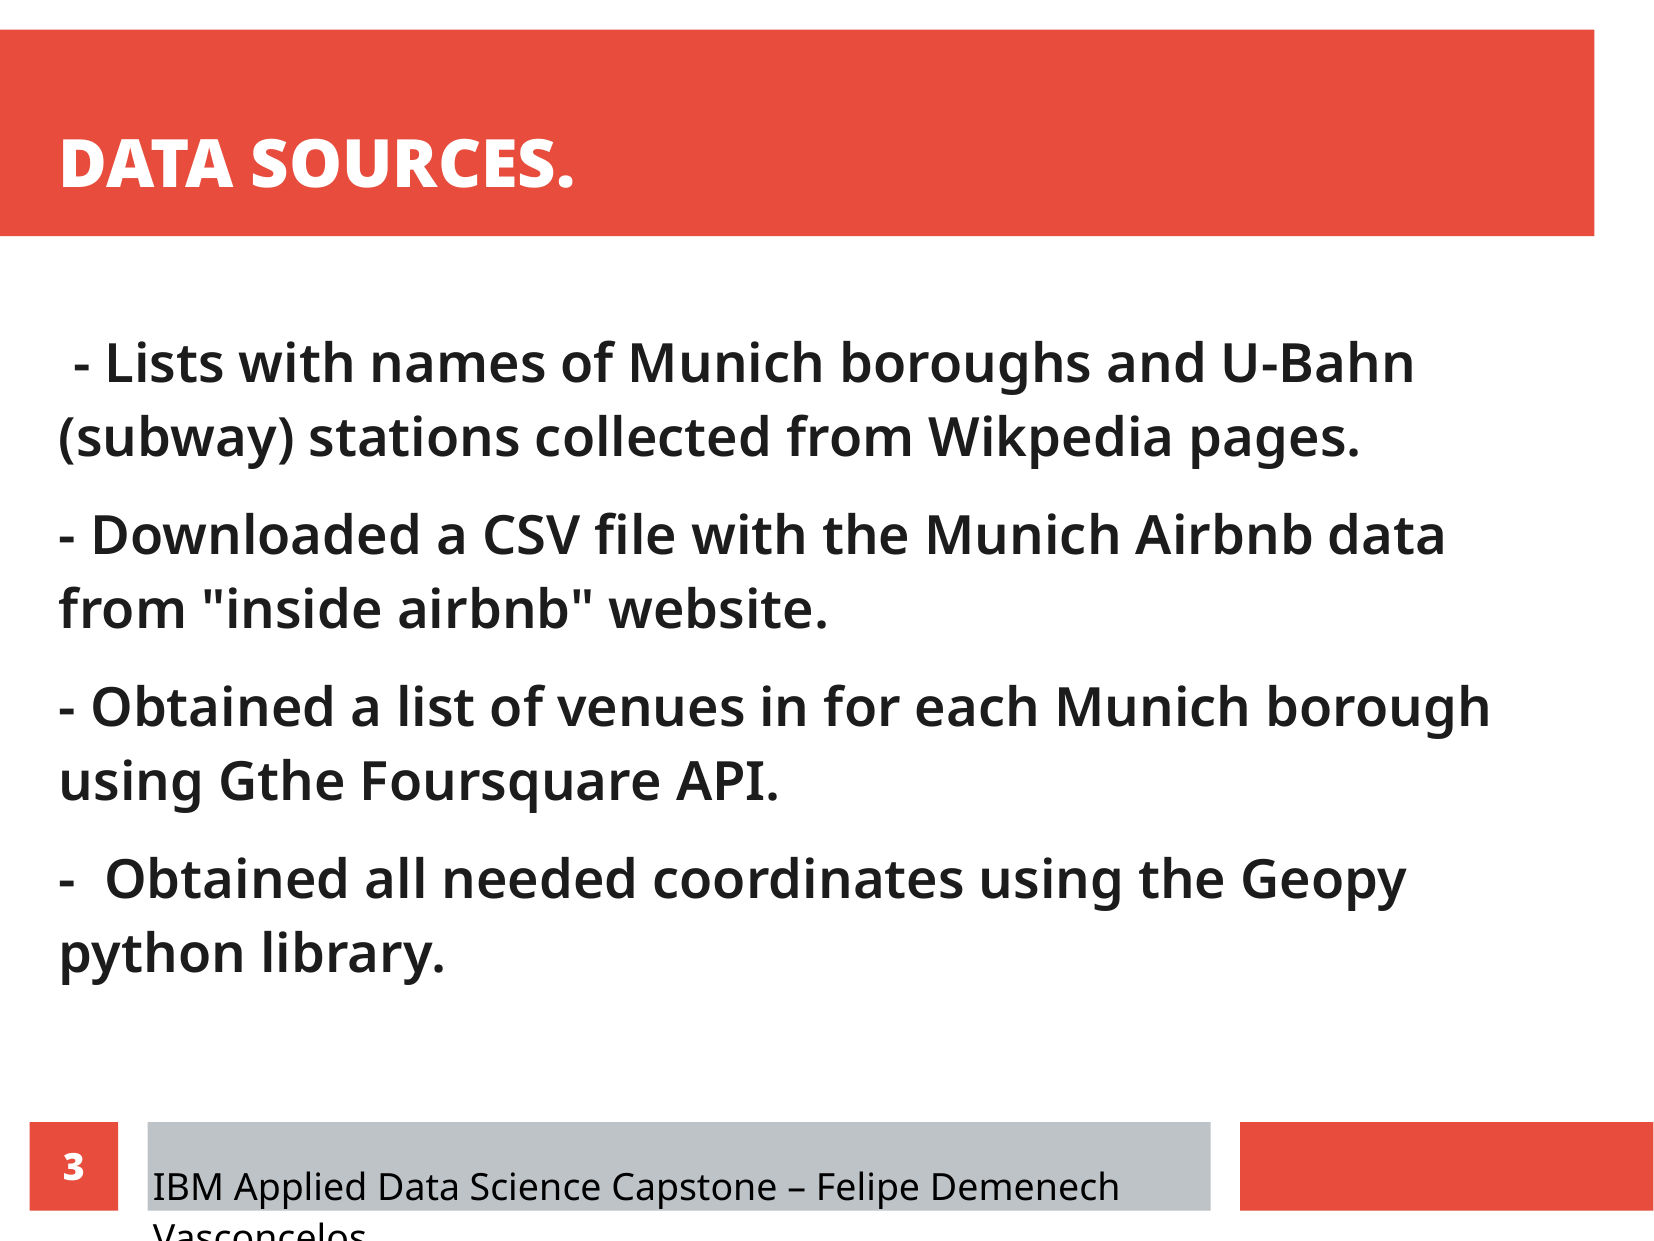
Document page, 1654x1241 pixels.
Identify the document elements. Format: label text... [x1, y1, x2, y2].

text_box IBM Applied Data Science Capstone – Felipe Demenech Vasconcelos. [138, 1152, 1235, 1241]
list - Lists with names of Munich boroughs and U-Bahn (subway) stations collected from Wikpedia pages. - Downloaded a CSV file with the Munich Airbnb data from "inside airbnb" website. - Obtained a list of venues in for each Munich borough using Gthe Foursquare API. - Obtained all needed coordinates using the Geopy python library. [59, 324, 1565, 1093]
title DATA SOURCES. [59, 59, 1595, 207]
